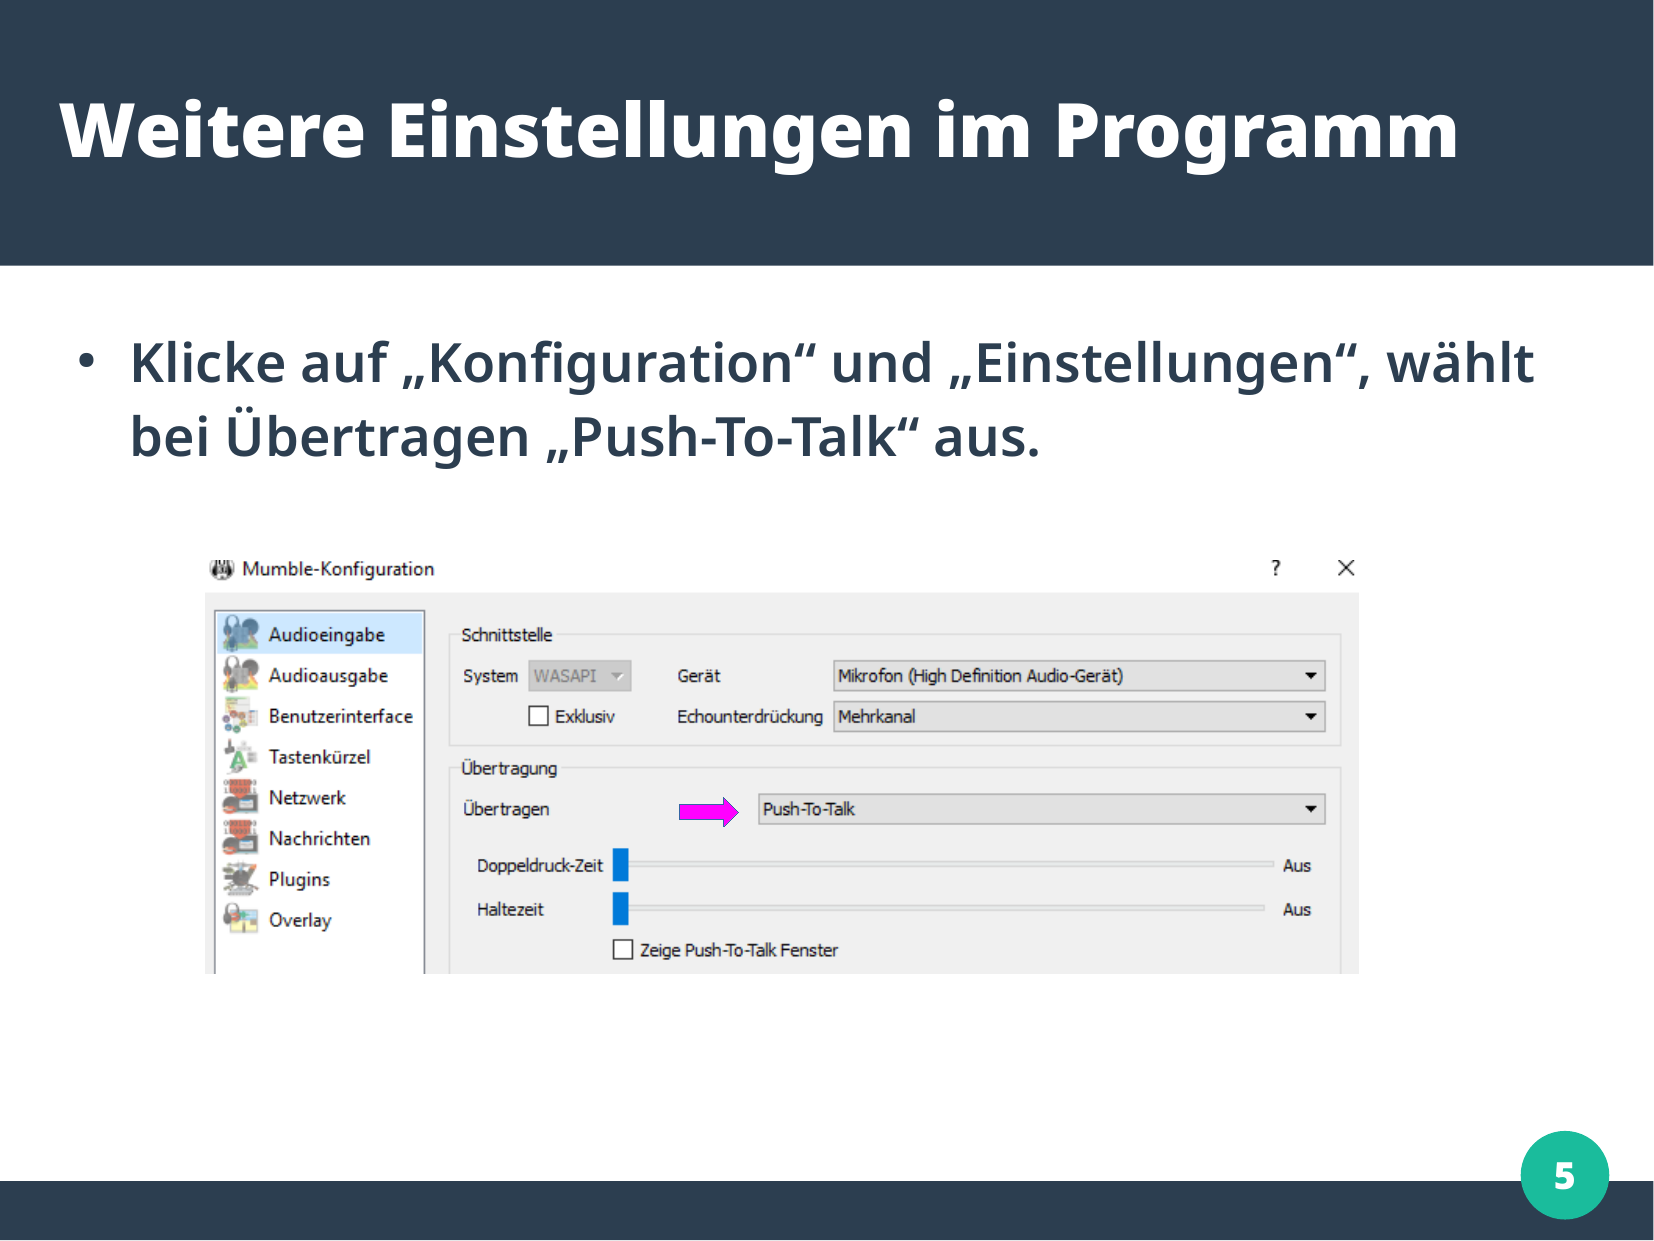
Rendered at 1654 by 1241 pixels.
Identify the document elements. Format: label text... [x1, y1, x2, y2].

text_box [679, 797, 739, 827]
title Weitere Einstellungen im Programm [59, 49, 1595, 207]
list Klicke auf „Konfiguration“ und „Einstellungen“, wählt bei Übertragen „Push-To-Talk“ aus. [59, 324, 1595, 1152]
picture [205, 560, 1359, 974]
